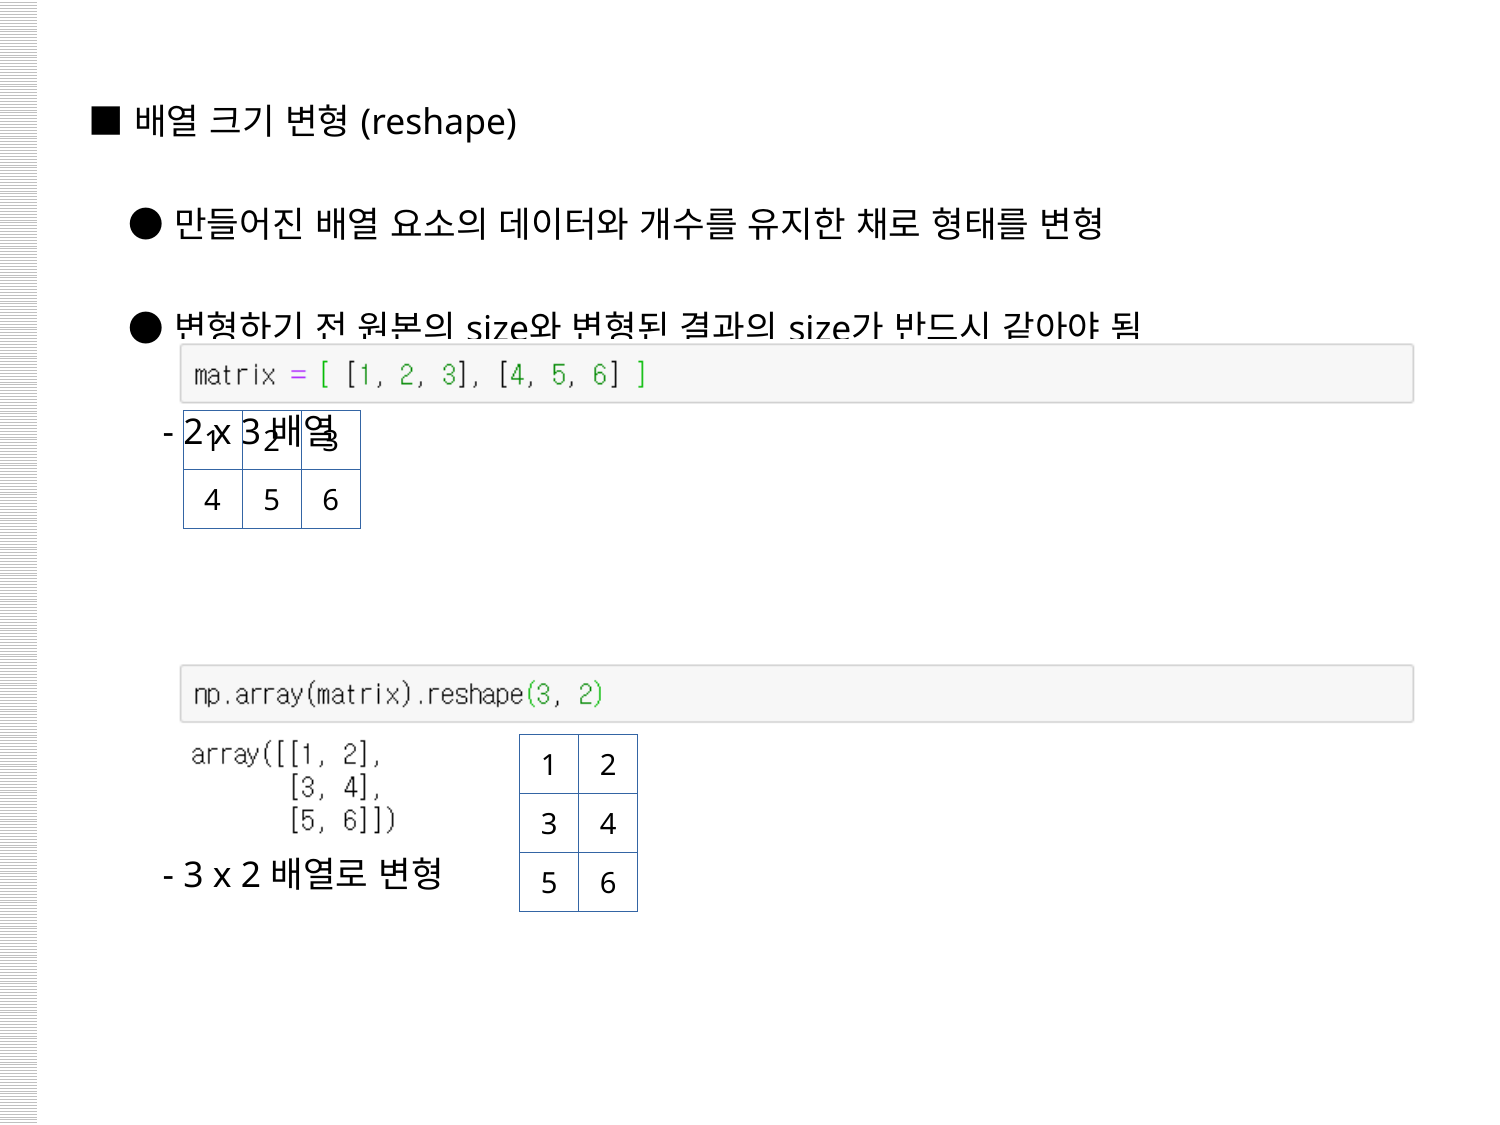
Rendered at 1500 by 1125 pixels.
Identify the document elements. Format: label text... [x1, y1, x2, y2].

text_box 6 [578, 852, 638, 912]
text_box 3 [519, 793, 578, 852]
text_box 1 [519, 734, 578, 793]
text_box 1 [183, 410, 242, 469]
text_box 5 [519, 852, 578, 912]
text_box 2 [578, 734, 638, 793]
text_box 2 [242, 410, 301, 469]
text_box 6 [301, 469, 361, 529]
picture [177, 660, 1416, 843]
text_box 4 [578, 793, 638, 852]
text_box 3 [301, 410, 361, 469]
text_box ■ 배열 크기 변형 (reshape) ● 만들어진 배열 요소의 데이터와 개수를 유지한 채로 형태를 변형 ● 변형하기 전 원본의 size와 변형된 결과의 size가 반드시 같아야 됨 - 2 x 3 배열 - 3 x 2 배열로 변형 [73, 33, 1453, 990]
text_box 4 [183, 469, 242, 529]
picture [177, 339, 1416, 411]
text_box 5 [242, 469, 301, 529]
